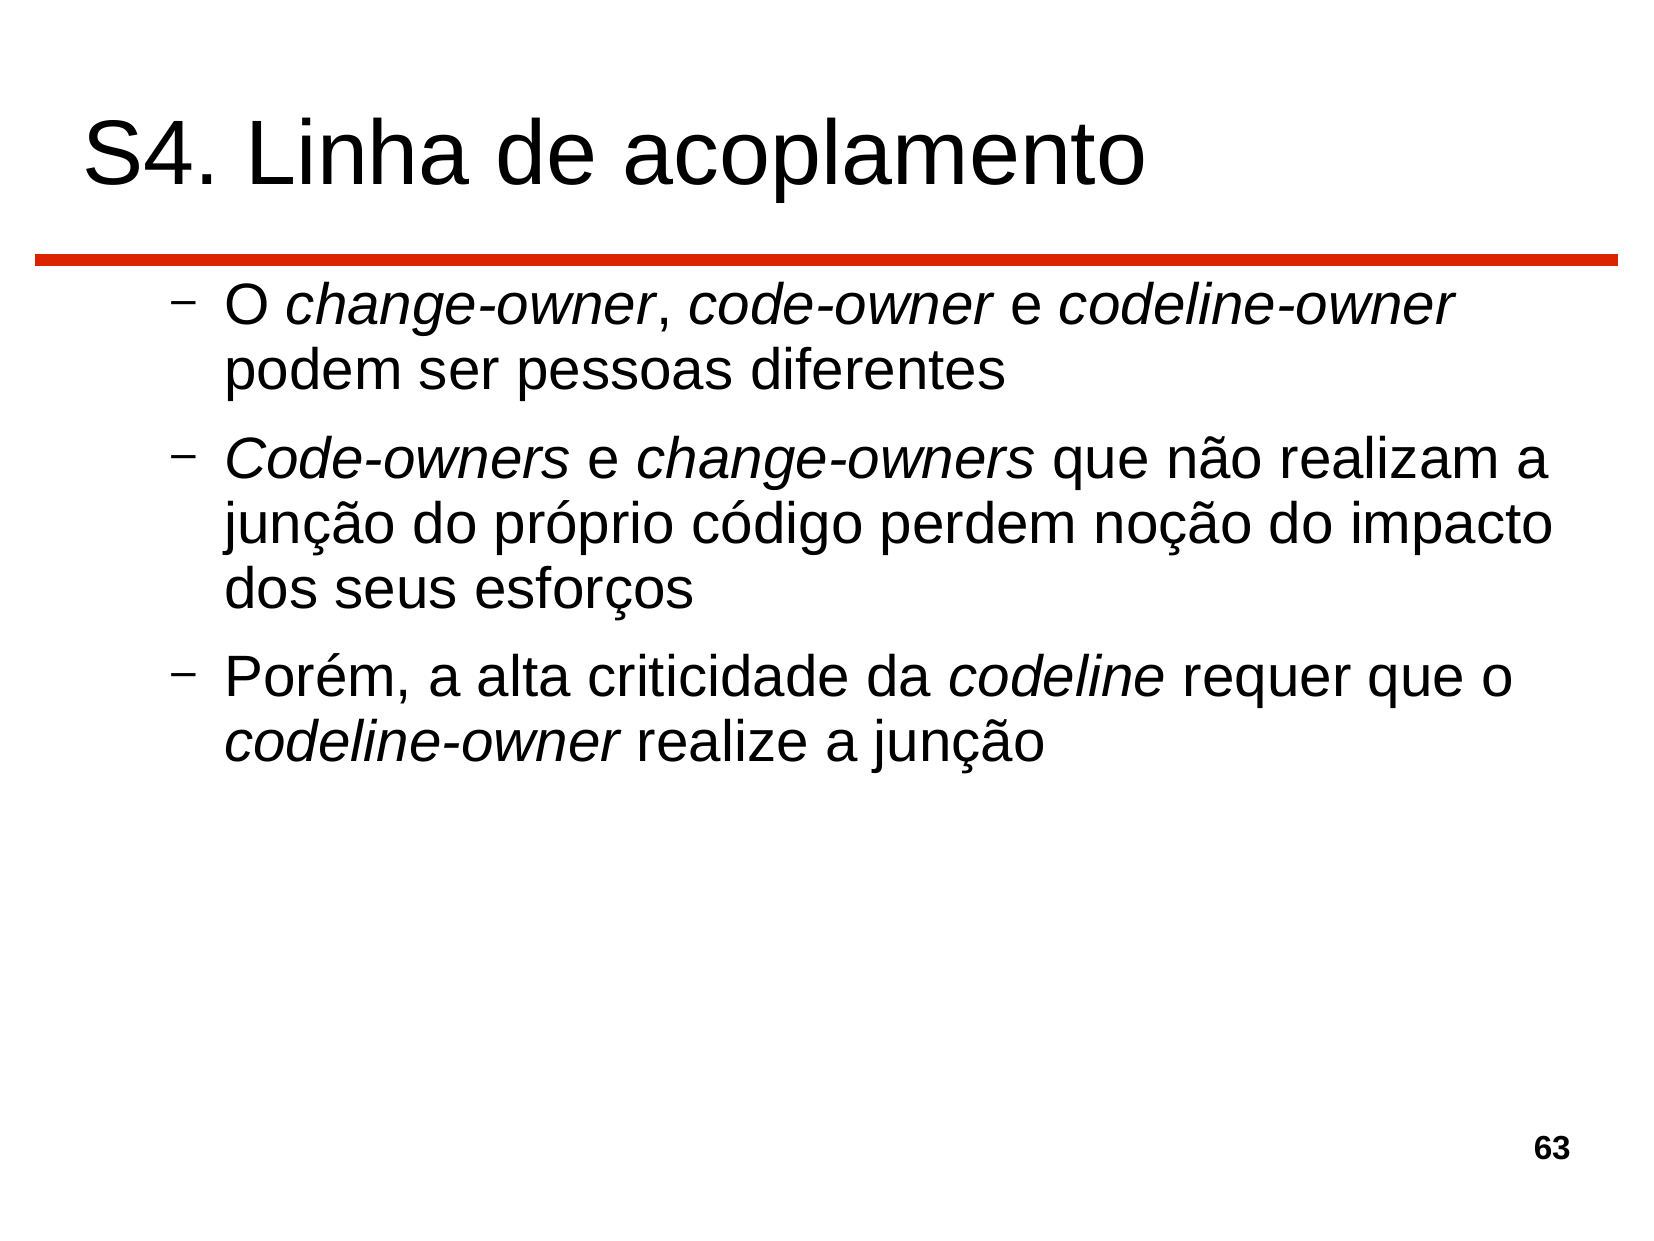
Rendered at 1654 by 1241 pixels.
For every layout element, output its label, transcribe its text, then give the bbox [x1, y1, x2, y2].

list O change-owner, code-owner e codeline-owner podem ser pessoas diferentes Code-owners e change-owners que não realizam a junção do próprio código perdem noção do impacto dos seus esforços Porém, a alta criticidade da codeline requer que o codeline-owner realize a junção [82, 271, 1571, 1111]
title S4. Linha de acoplamento [82, 49, 1571, 257]
